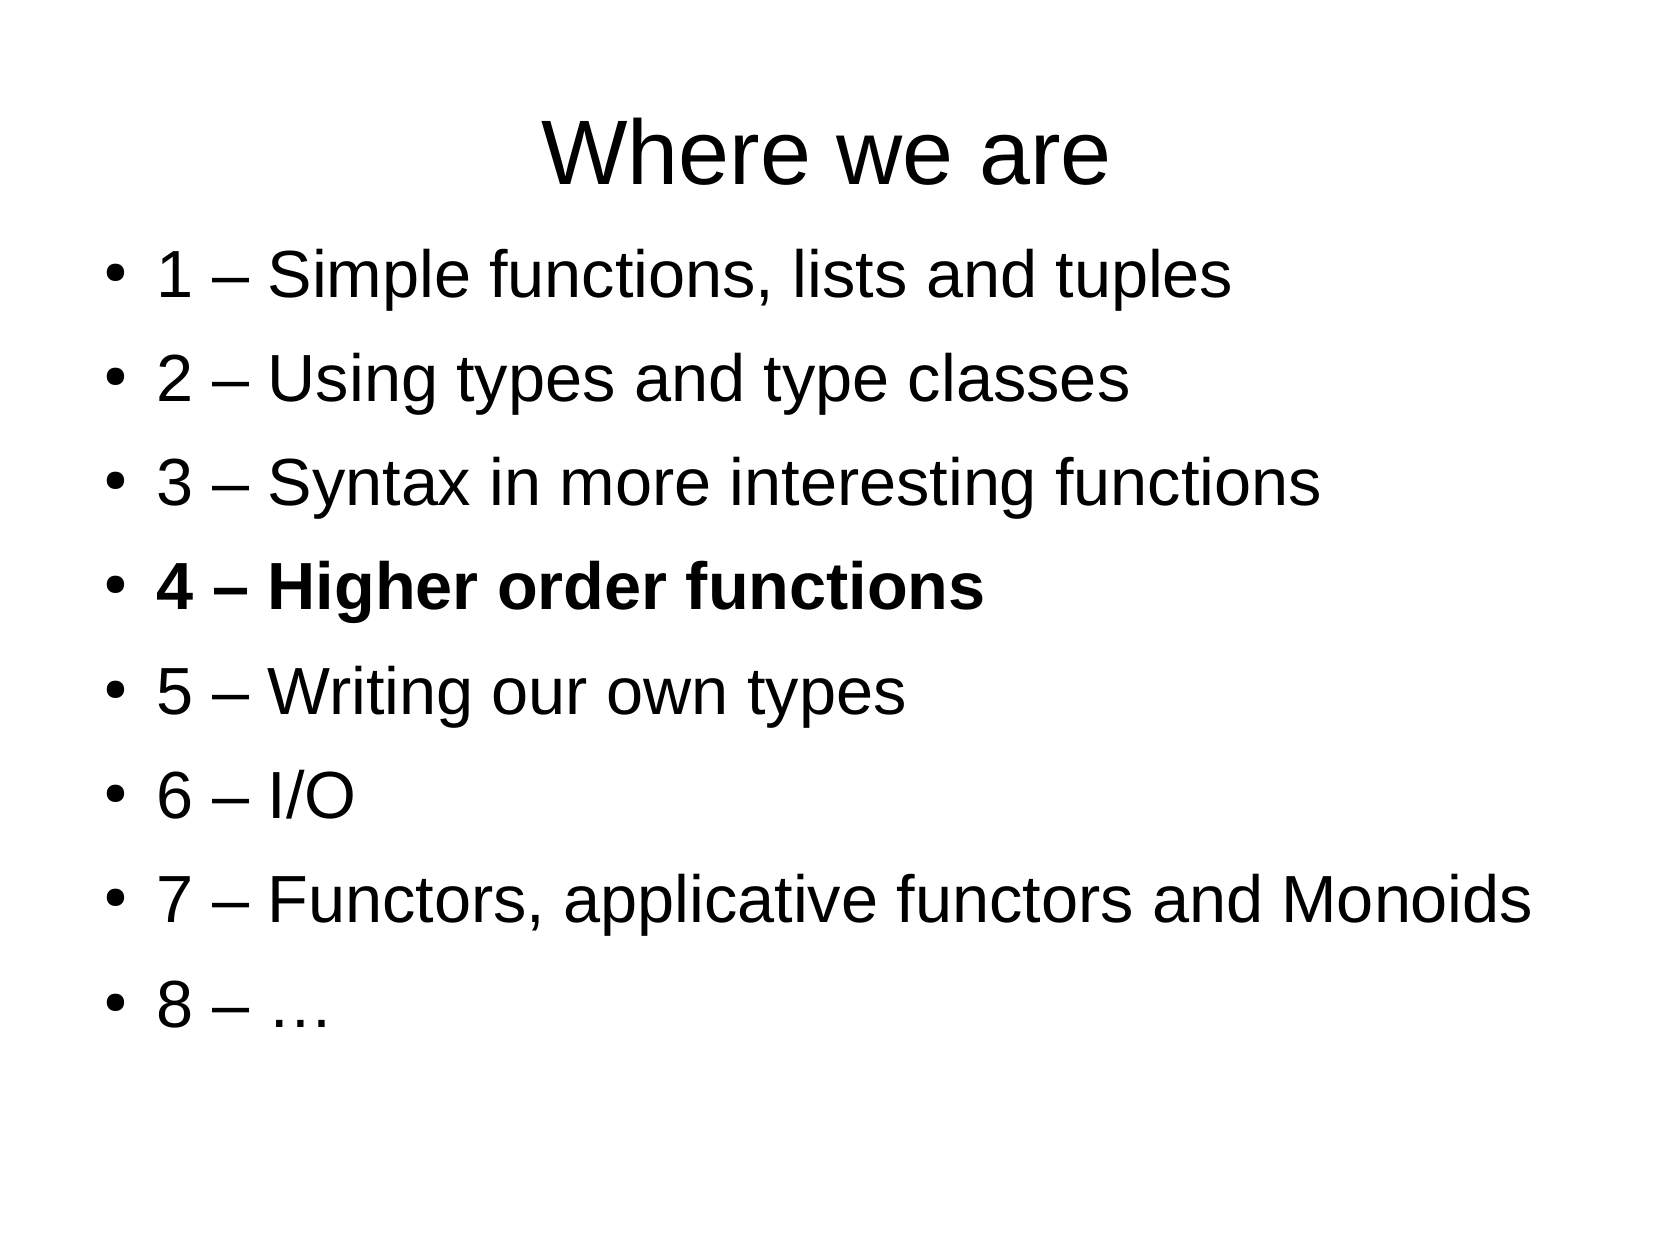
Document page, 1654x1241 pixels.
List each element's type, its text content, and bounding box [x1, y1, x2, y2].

title Where we are [82, 49, 1571, 257]
list 1 – Simple functions, lists and tuples 2 – Using types and type classes 3 – Syntax in more interesting functions 4 – Higher order functions 5 – Writing our own types 6 – I/O 7 – Functors, applicative functors and Monoids 8 – … [85, 236, 1574, 1042]
